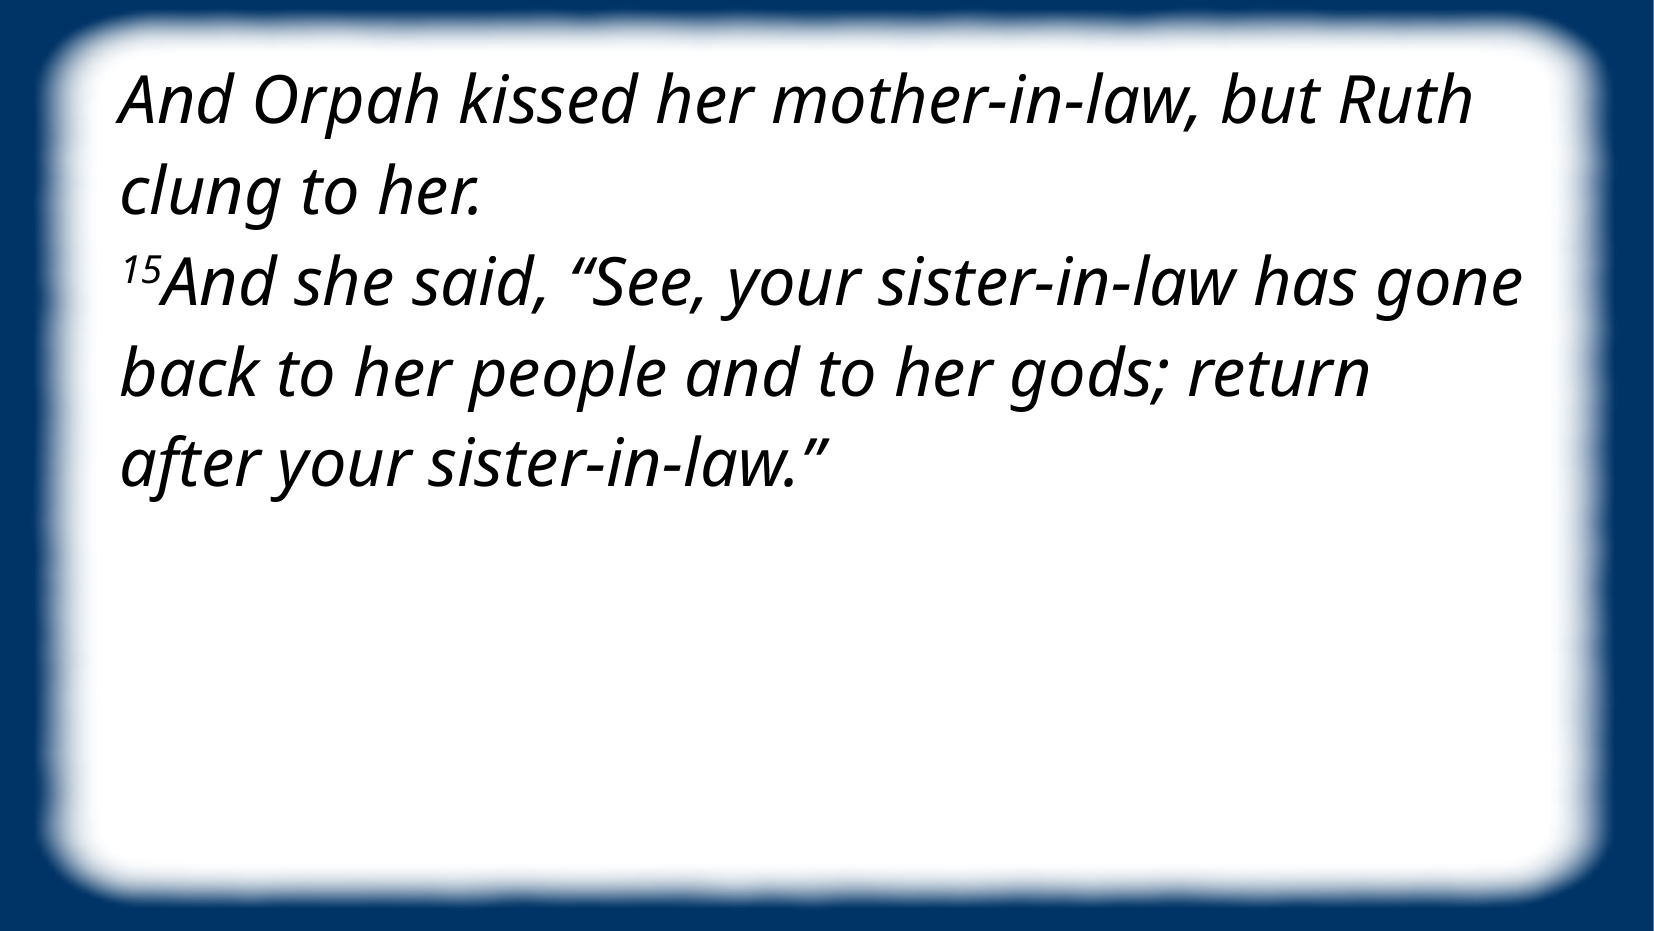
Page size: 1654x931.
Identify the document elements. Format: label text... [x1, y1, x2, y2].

text_box And Orpah kissed her mother-in-law, but Ruth clung to her. 15And she said, “See, your sister-in-law has gone back to her people and to her gods; return after your sister-in-law.” [105, 45, 1546, 504]
picture [0, 0, 1654, 931]
